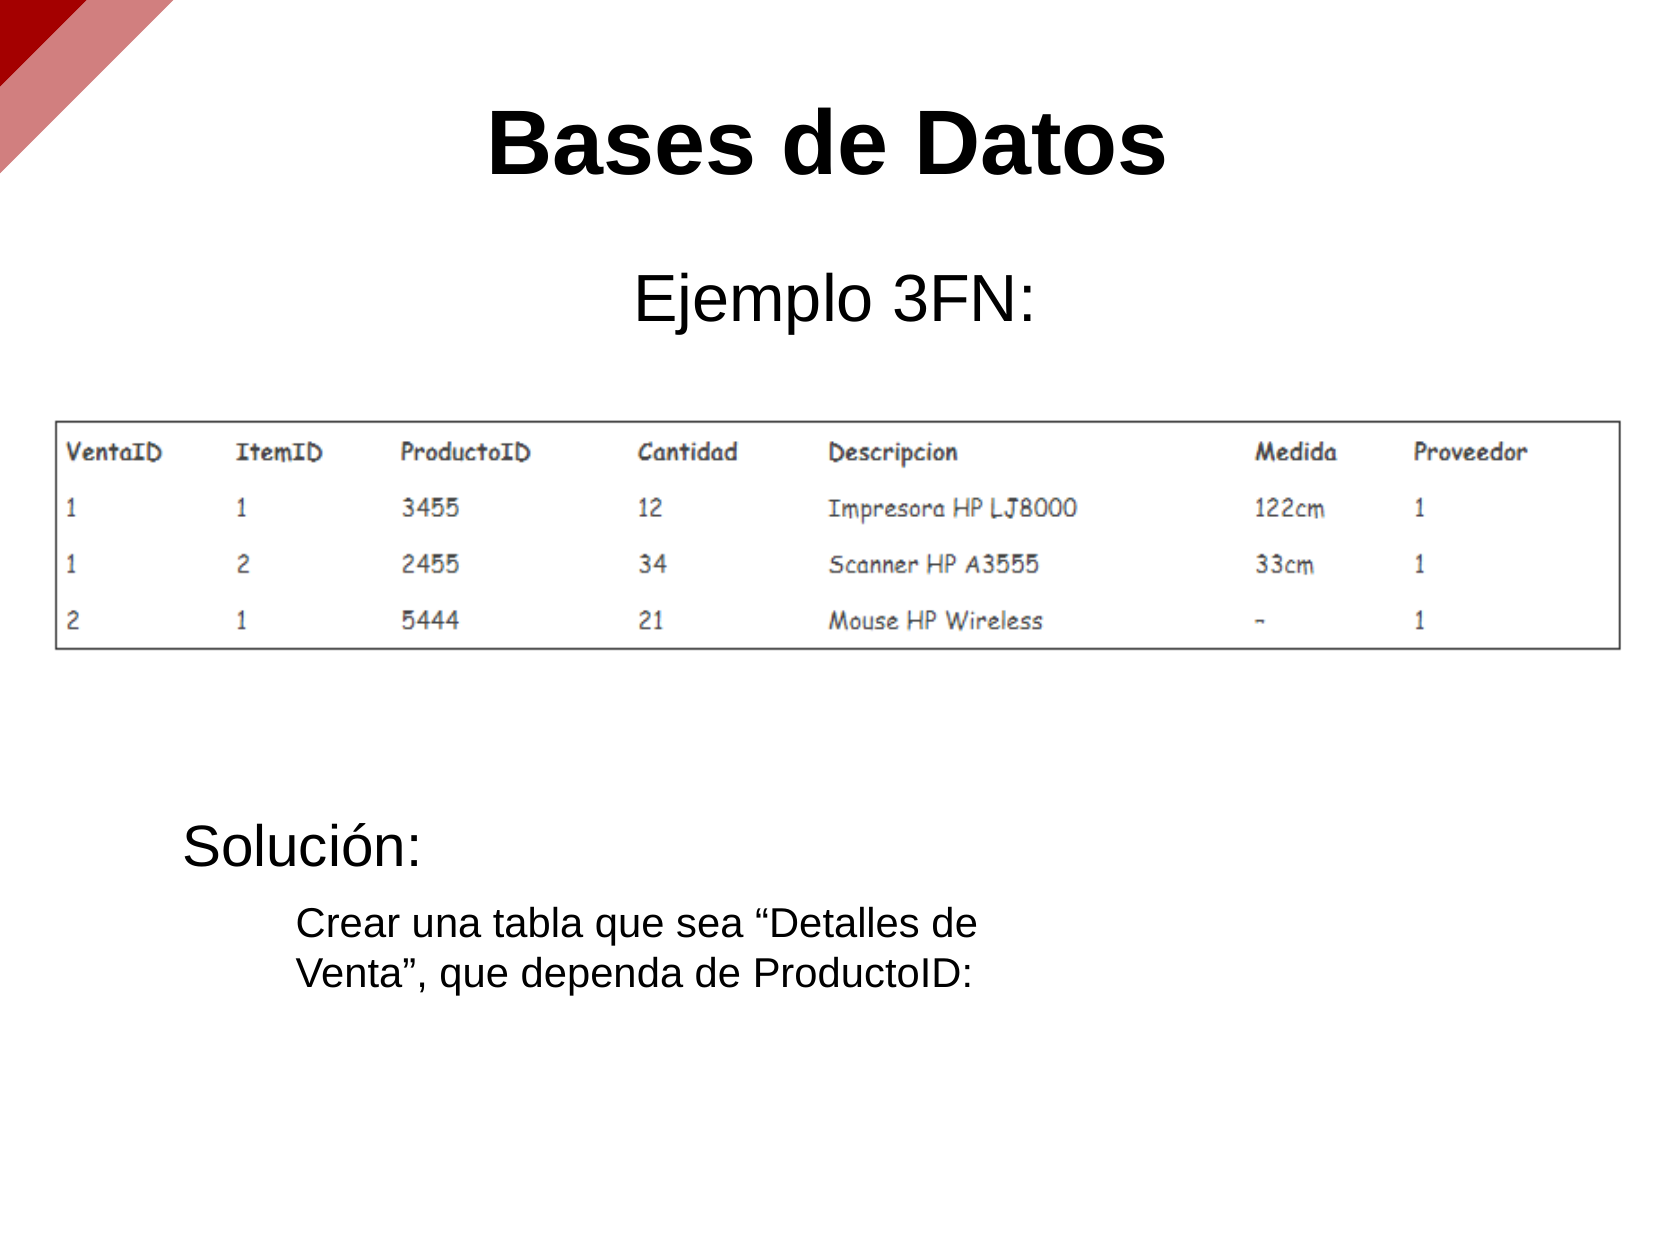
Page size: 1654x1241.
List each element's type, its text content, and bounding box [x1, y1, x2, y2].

picture [43, 410, 1639, 669]
text_box Bases de Datos [96, 82, 1585, 194]
text_box Ejemplo 3FN: [633, 254, 1366, 410]
text_box Crear una tabla que sea “Detalles de Venta”, que dependa de ProductoID: [295, 895, 1111, 1034]
text_box Solución: [182, 807, 916, 965]
